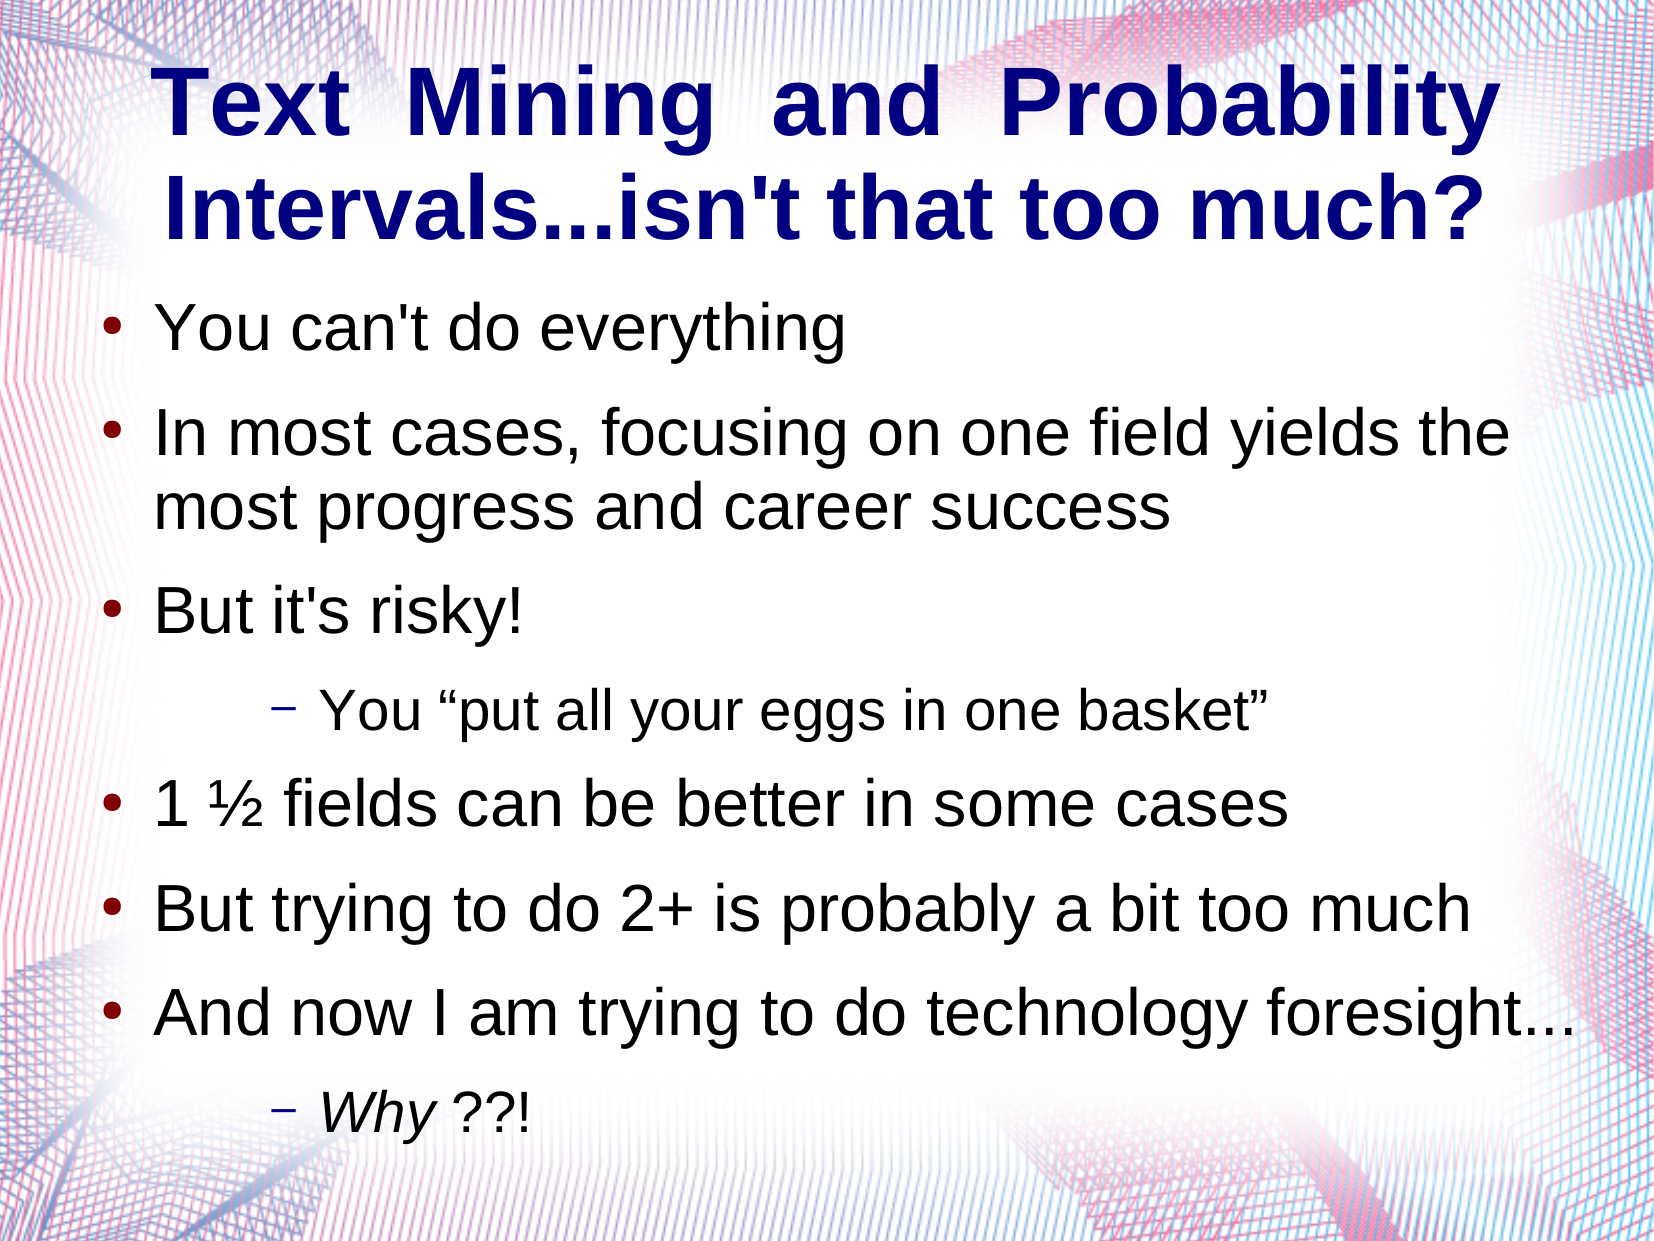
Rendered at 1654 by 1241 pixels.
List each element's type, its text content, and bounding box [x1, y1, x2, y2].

list You can't do everything In most cases, focusing on one field yields the most progress and career success But it's risky! You “put all your eggs in one basket” 1 ½ fields can be better in some cases But trying to do 2+ is probably a bit too much And now I am trying to do technology foresight... Why ??! [82, 290, 1654, 1144]
picture [0, 0, 1654, 1241]
title Text Mining and Probability Intervals...isn't that too much? [82, 47, 1571, 259]
